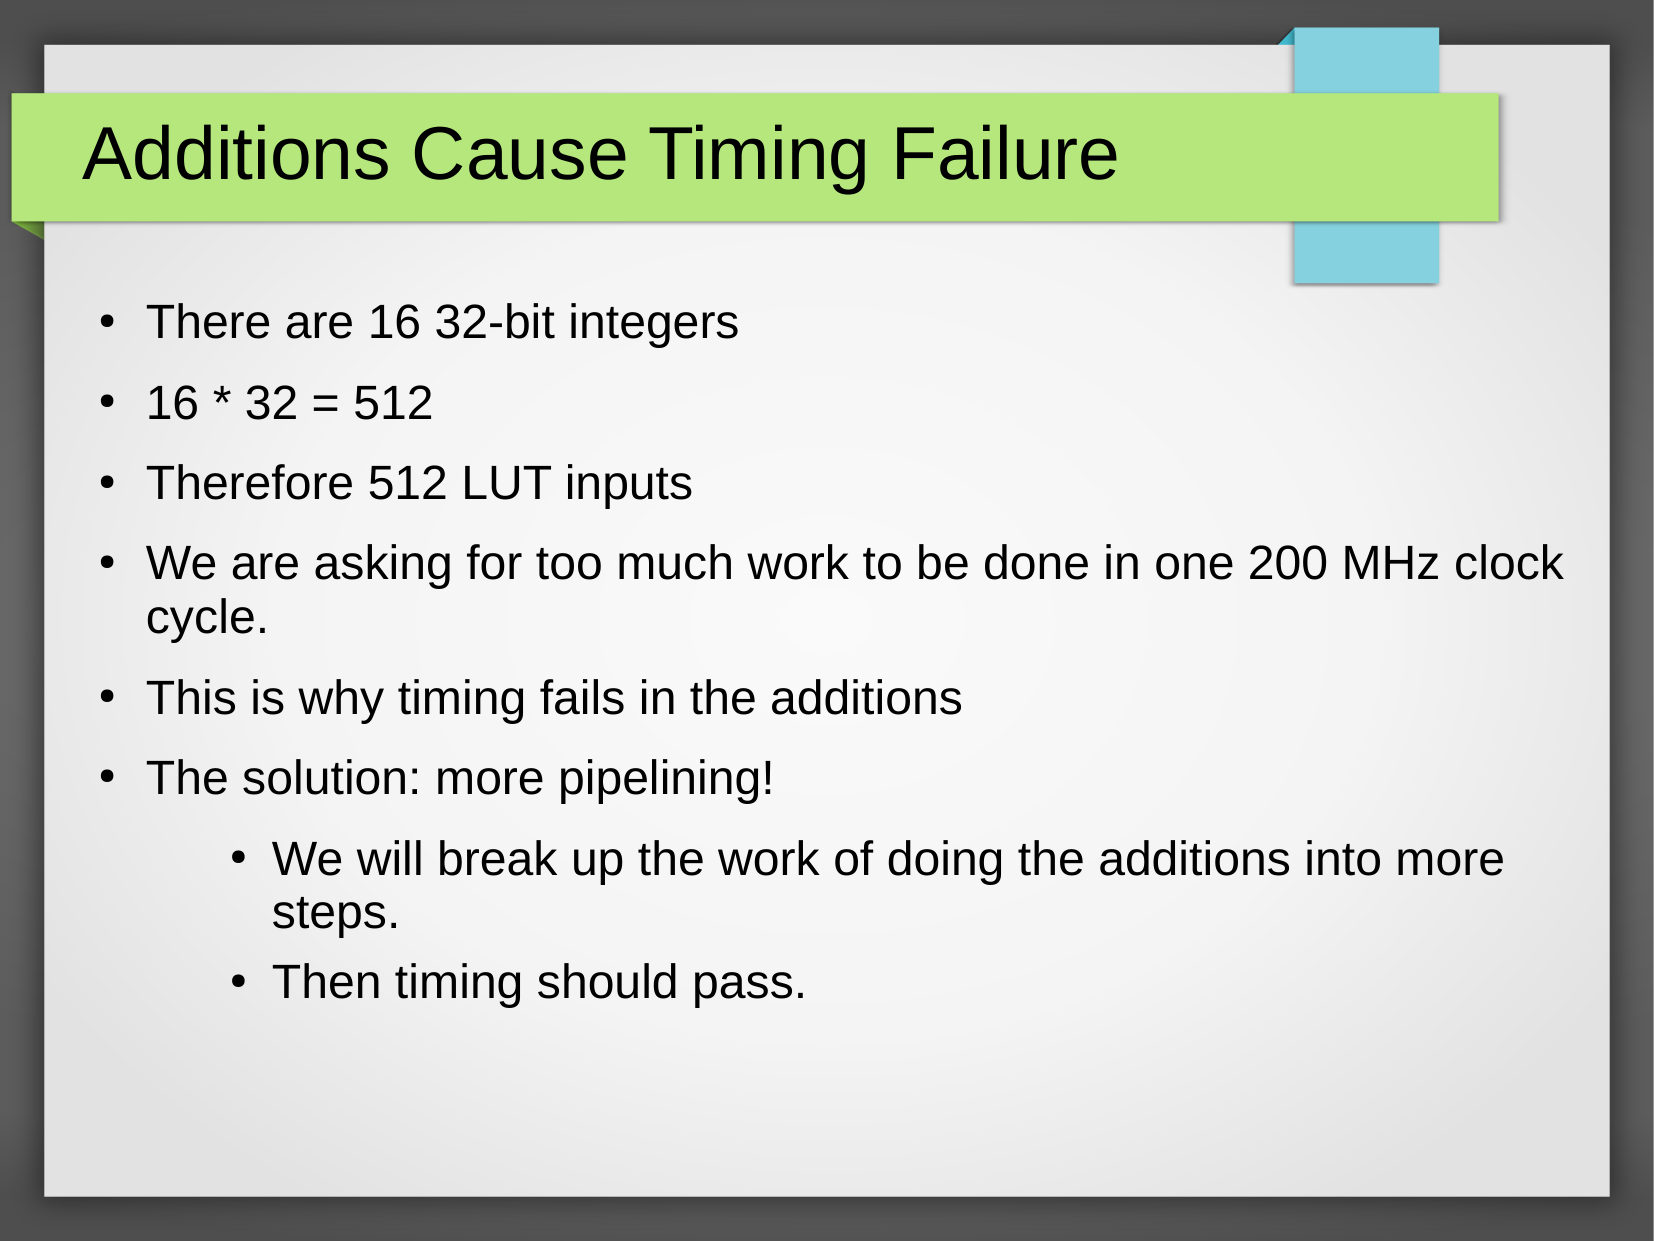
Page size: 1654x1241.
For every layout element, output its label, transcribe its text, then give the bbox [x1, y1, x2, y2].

title Additions Cause Timing Failure [82, 94, 1264, 213]
picture [0, 0, 1654, 1241]
list There are 16 32-bit integers 16 * 32 = 512 Therefore 512 LUT inputs We are asking for too much work to be done in one 200 MHz clock cycle. This is why timing fails in the additions The solution: more pipelining! We will break up the work of doing the additions into more steps. Then timing should pass. [82, 295, 1571, 1015]
